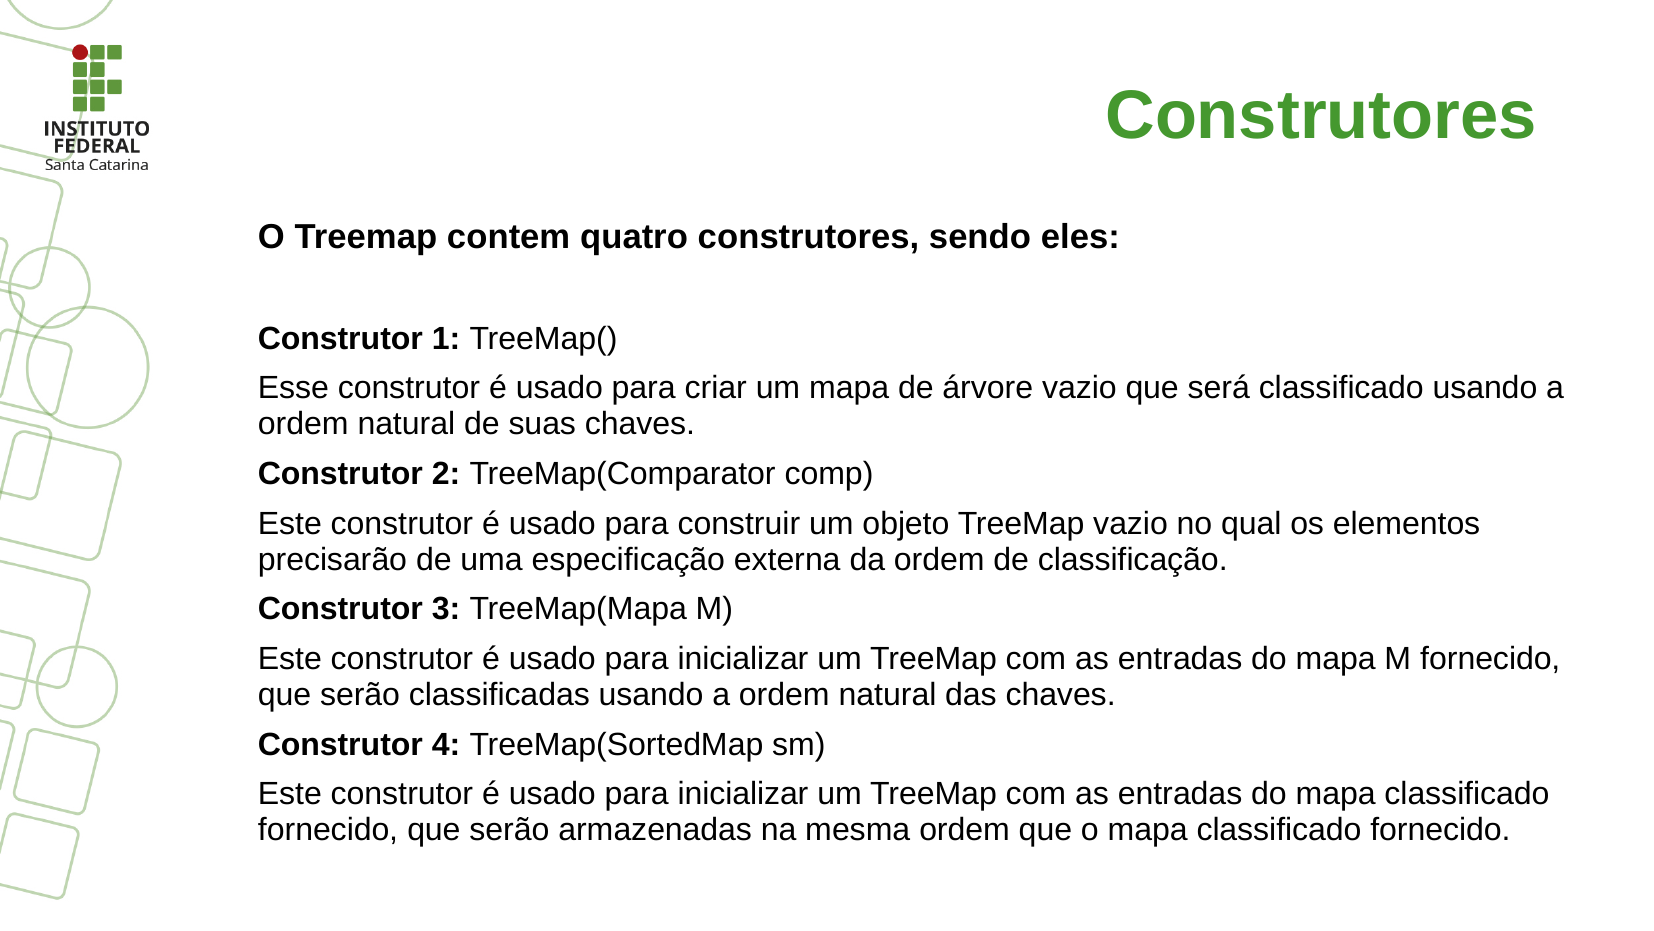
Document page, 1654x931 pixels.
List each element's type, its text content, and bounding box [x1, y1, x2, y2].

picture [0, 0, 1317, 931]
list O Treemap contem quatro construtores, sendo eles: Construtor 1: TreeMap() Esse construtor é usado para criar um mapa de árvore vazio que será classificado usando a ordem natural de suas chaves. Construtor 2: TreeMap(Comparator comp) Este construtor é usado para construir um objeto TreeMap vazio no qual os elementos precisarão de uma especificação externa da ordem de classificação. Construtor 3: TreeMap(Mapa M) Este construtor é usado para inicializar um TreeMap com as entradas do mapa M fornecido, que serão classificadas usando a ordem natural das chaves. Construtor 4: TreeMap(SortedMap sm) Este construtor é usado para inicializar um TreeMap com as entradas do mapa classificado fornecido, que serão armazenadas na mesma ordem que o mapa classificado fornecido. [212, 217, 1571, 848]
title Construtores [259, 37, 1571, 193]
